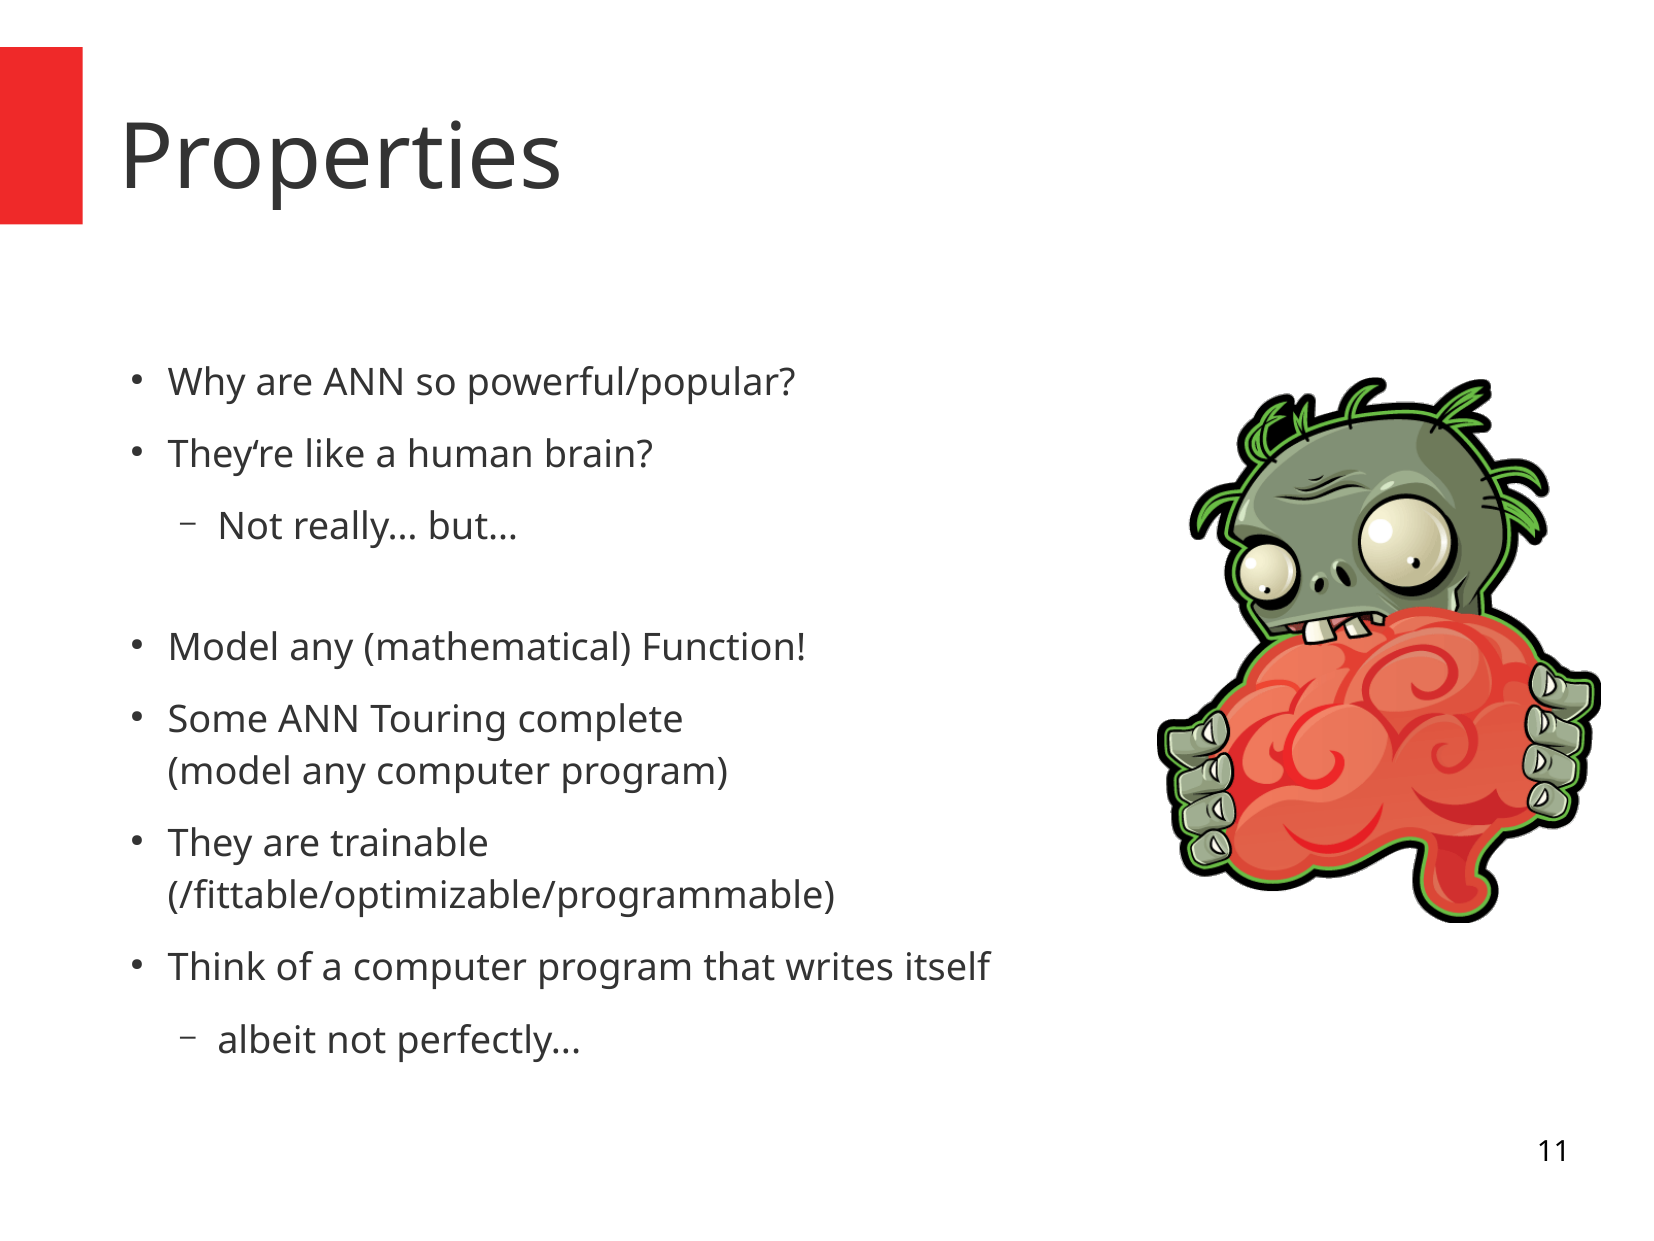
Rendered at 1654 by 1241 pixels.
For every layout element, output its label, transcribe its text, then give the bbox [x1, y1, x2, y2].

list Why are ANN so powerful/popular? They‘re like a human brain? Not really… but… Model any (mathematical) Function! Some ANN Touring complete (model any computer program) They are trainable (/fittable/optimizable/programmable) Think of a computer program that writes itself albeit not perfectly... [118, 354, 1535, 1074]
title Properties [118, 49, 1571, 257]
picture [1157, 377, 1601, 923]
